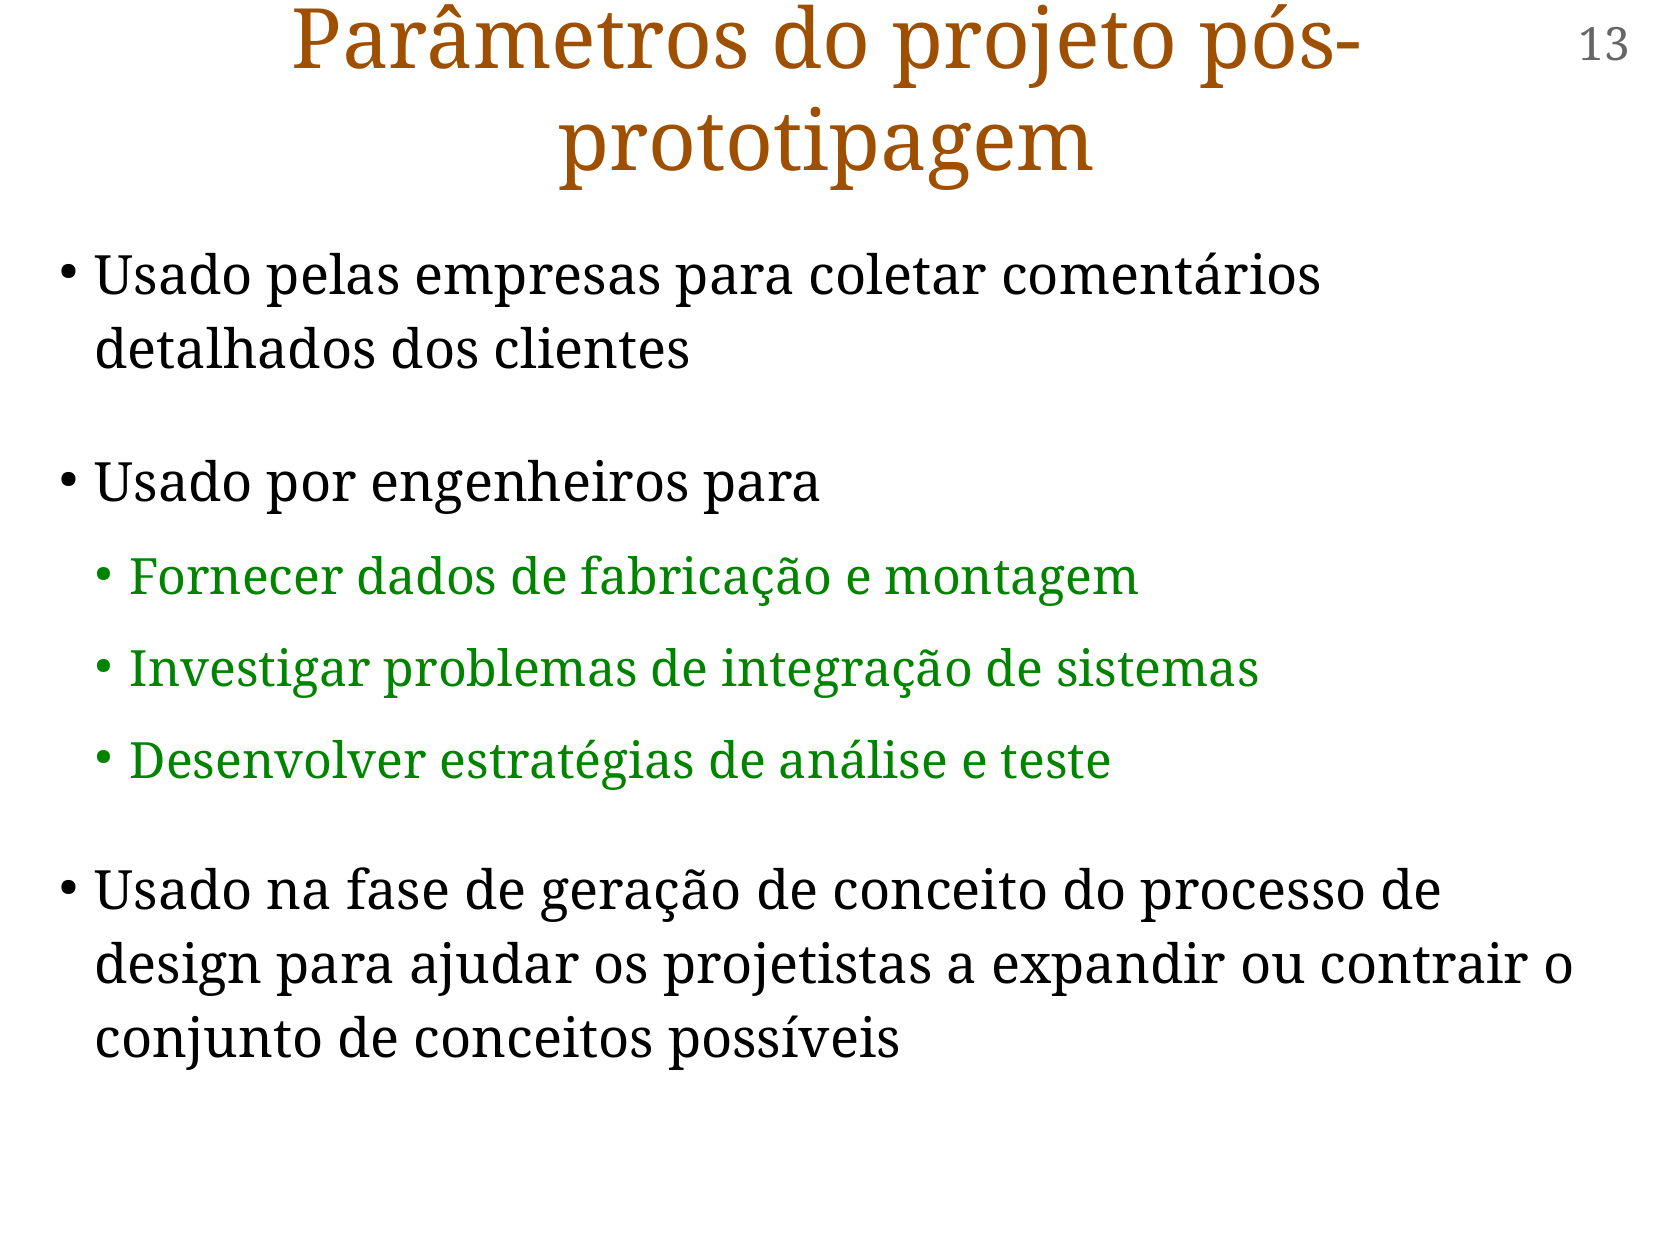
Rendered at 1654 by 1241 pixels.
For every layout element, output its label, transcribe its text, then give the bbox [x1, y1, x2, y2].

list Usado pelas empresas para coletar comentários detalhados dos clientes Usado por engenheiros para Fornecer dados de fabricação e montagem Investigar problemas de integração de sistemas Desenvolver estratégias de análise e teste Usado na fase de geração de conceito do processo de design para ajudar os projetistas a expandir ou contrair o conjunto de conceitos possíveis [59, 236, 1595, 1211]
title Parâmetros do projeto pós-prototipagem [59, 0, 1595, 191]
